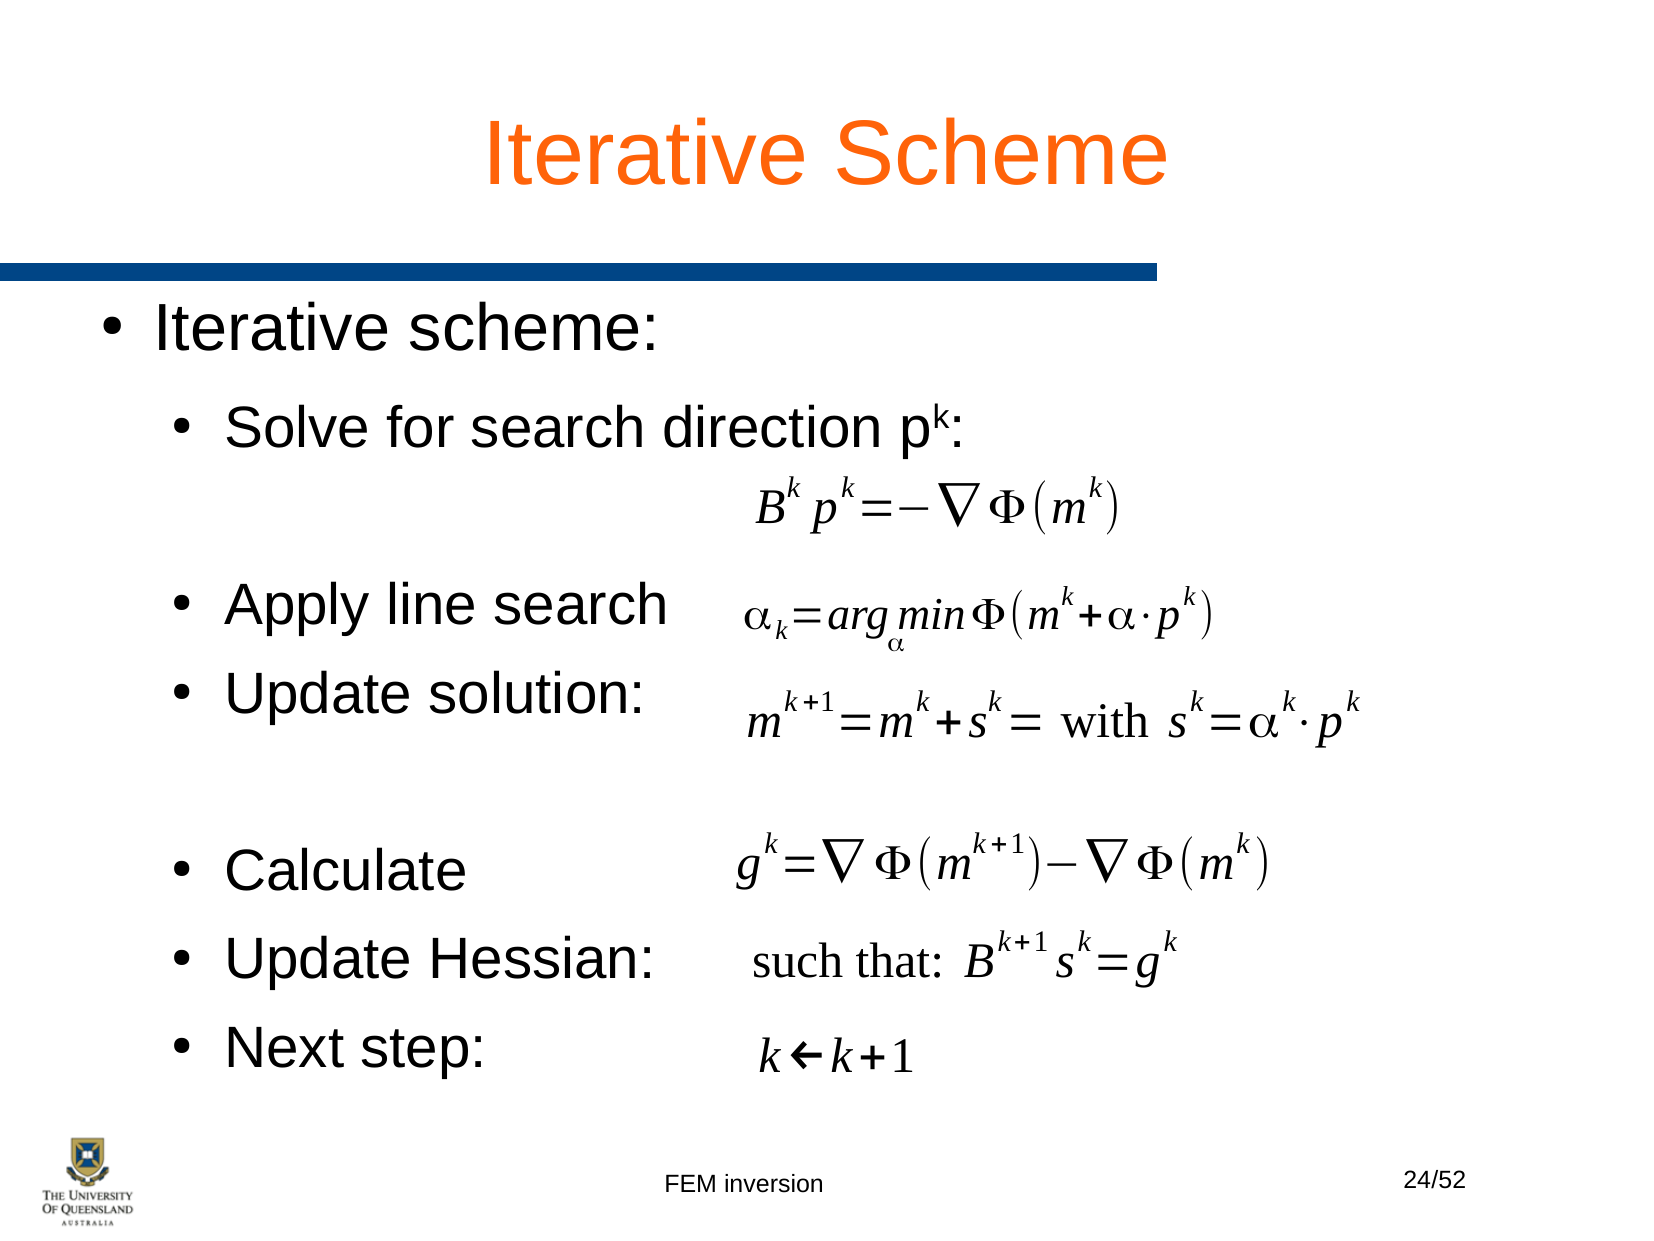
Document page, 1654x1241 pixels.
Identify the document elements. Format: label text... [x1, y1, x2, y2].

chart [750, 1028, 922, 1084]
picture [35, 1133, 142, 1235]
list Iterative scheme: Solve for search direction pk: Apply line search Update solution: Calculate Update Hessian: Next step: [82, 290, 1571, 1085]
chart [740, 685, 1367, 749]
chart [728, 827, 1277, 894]
chart [746, 472, 1129, 538]
chart [731, 925, 1185, 989]
chart [737, 581, 1220, 654]
title Iterative Scheme [82, 49, 1571, 257]
